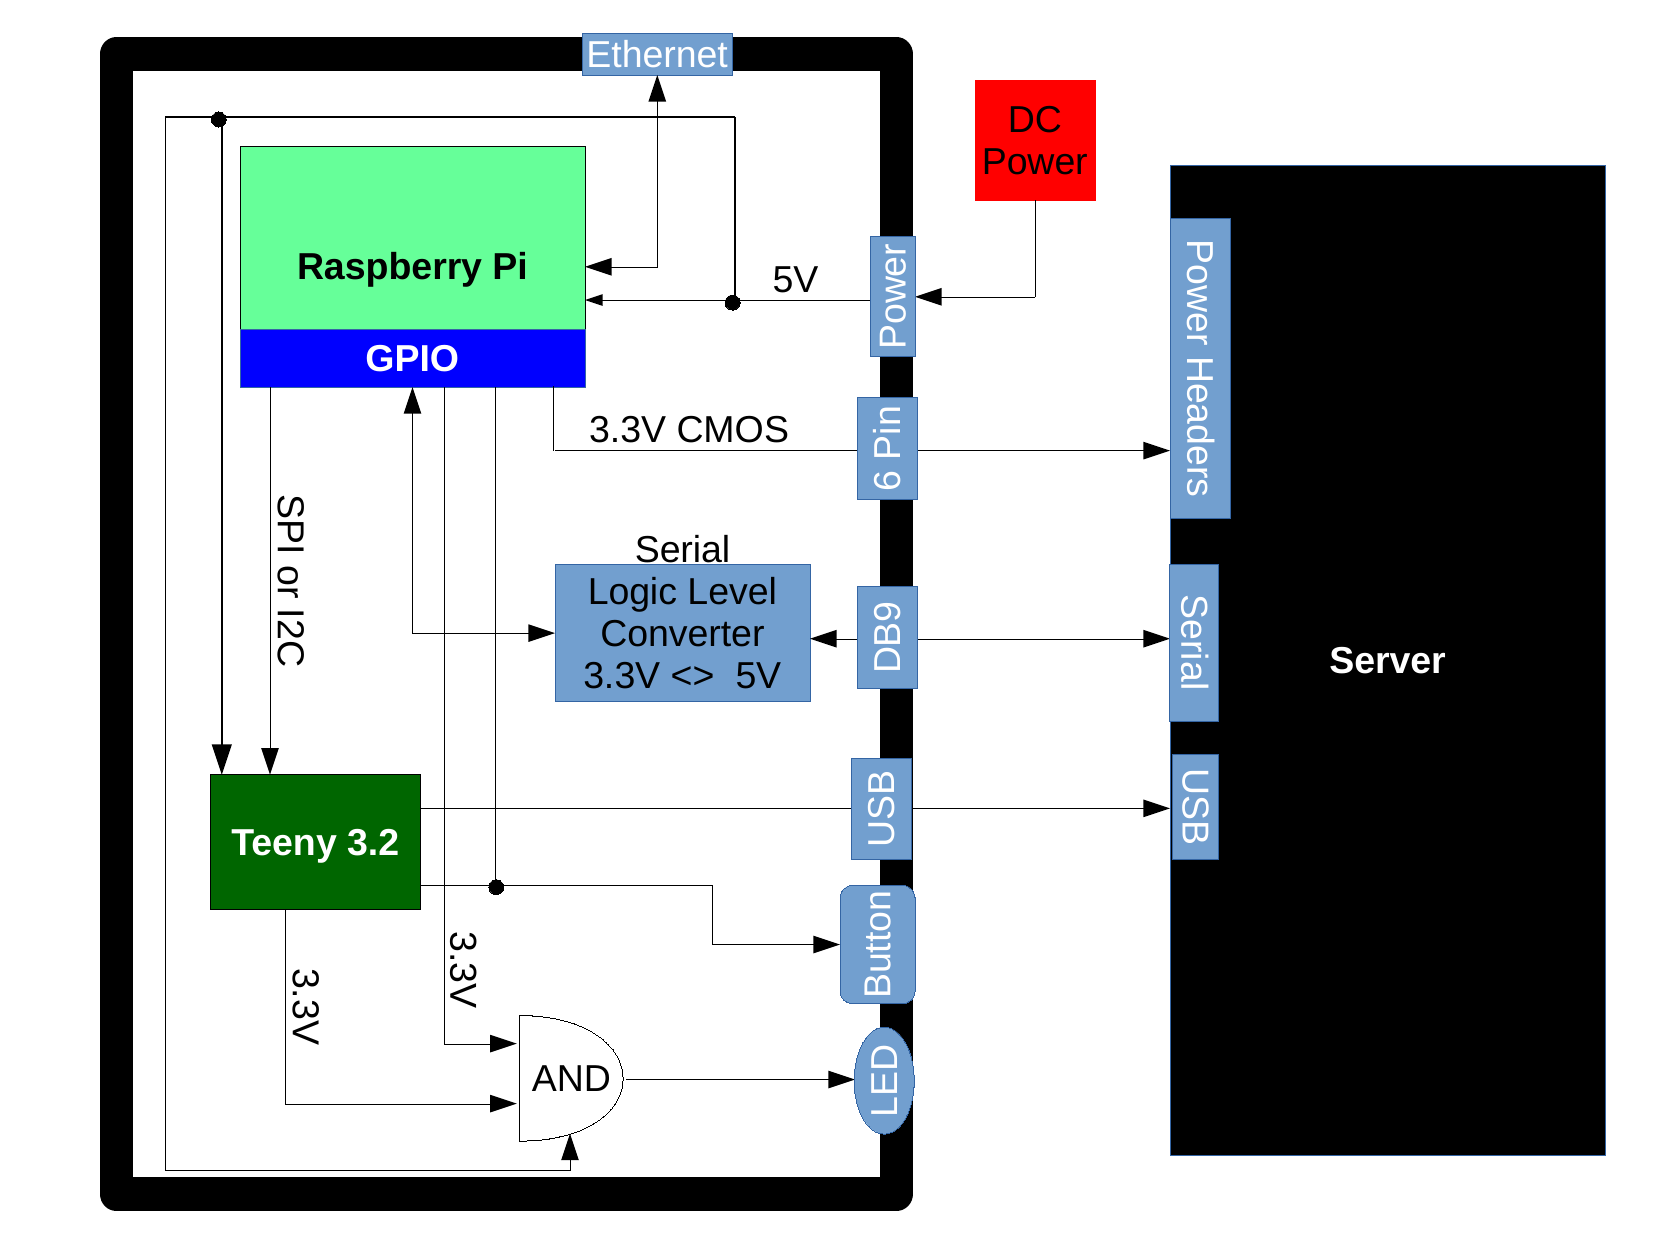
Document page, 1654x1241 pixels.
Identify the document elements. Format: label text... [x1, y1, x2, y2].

text_box [211, 111, 227, 128]
text_box Raspberry Pi [240, 146, 586, 329]
text_box [488, 879, 504, 895]
text_box Ethernet [582, 33, 733, 76]
text_box Teeny 3.2 [210, 774, 421, 910]
text_box USB [851, 758, 912, 860]
text_box GPIO [240, 329, 586, 388]
text_box LED [854, 1027, 915, 1135]
text_box DB9 [857, 586, 918, 689]
text_box USB [1172, 754, 1219, 860]
text_box Power Headers [1170, 218, 1231, 519]
text_box 6 Pin [857, 397, 918, 500]
text_box Server [1170, 165, 1606, 1156]
text_box 3.3V [435, 916, 492, 1024]
text_box Power [870, 236, 916, 357]
text_box Serial [1169, 564, 1219, 722]
text_box [725, 295, 741, 311]
text_box DC Power [975, 80, 1096, 201]
text_box Serial Logic Level Converter 3.3V <> 5V [555, 564, 811, 702]
text_box Button [840, 885, 916, 1004]
